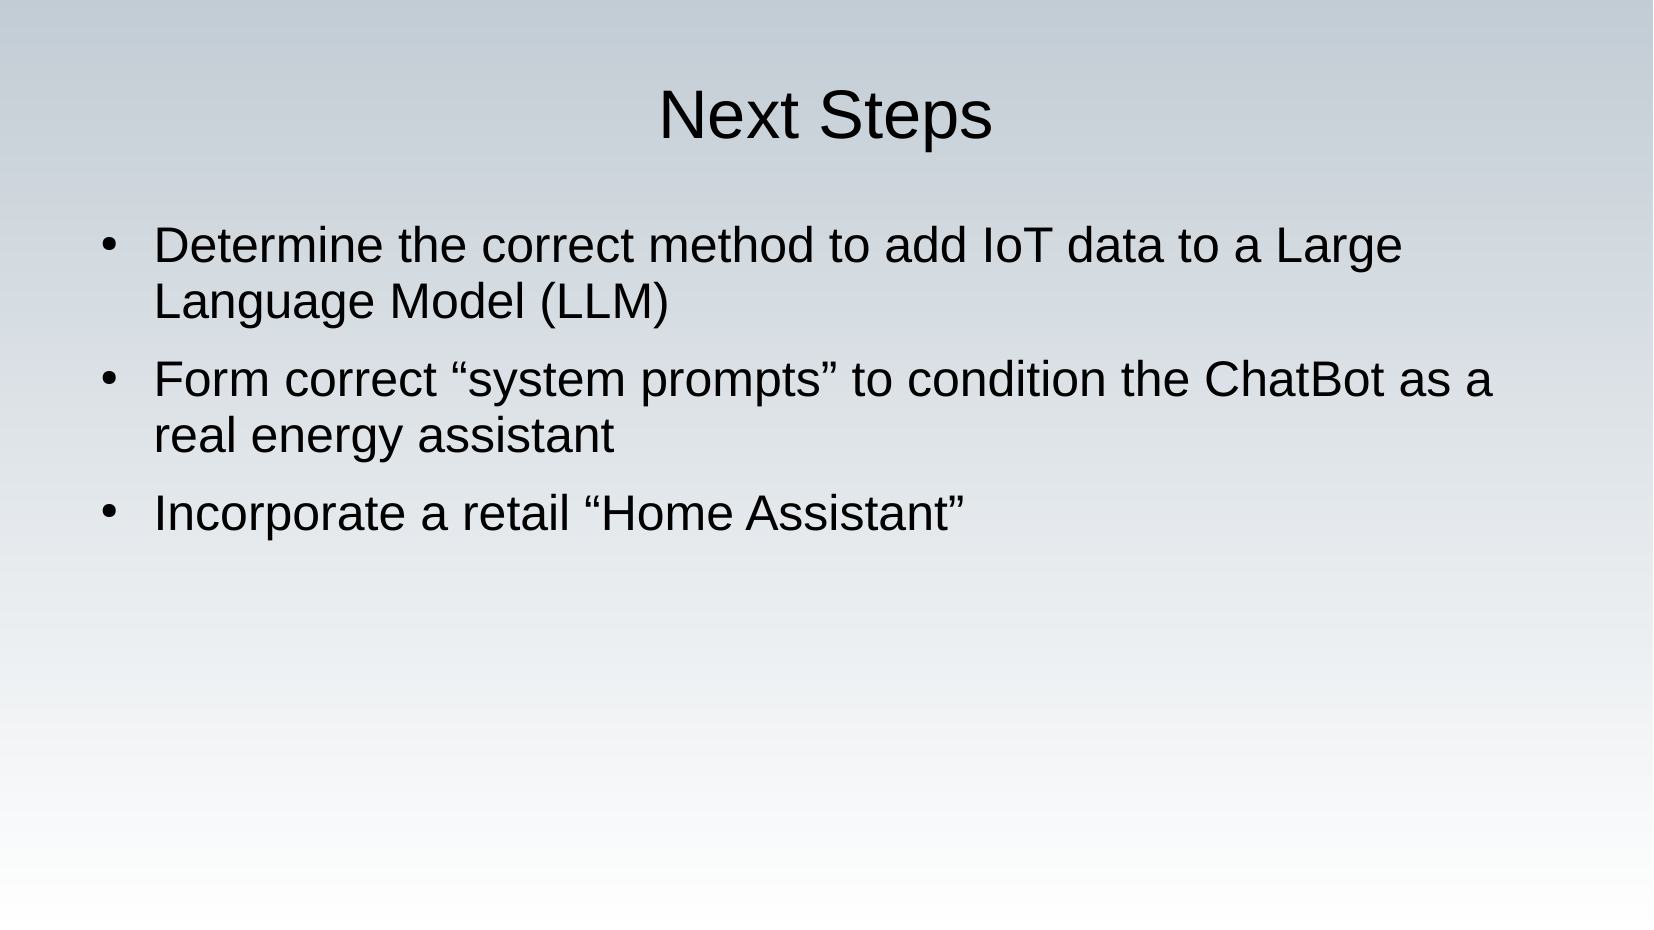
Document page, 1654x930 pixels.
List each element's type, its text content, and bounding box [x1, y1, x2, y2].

list Determine the correct method to add IoT data to a Large Language Model (LLM) Form correct “system prompts” to condition the ChatBot as a real energy assistant Incorporate a retail “Home Assistant” [82, 217, 1571, 757]
title Next Steps [82, 36, 1571, 193]
